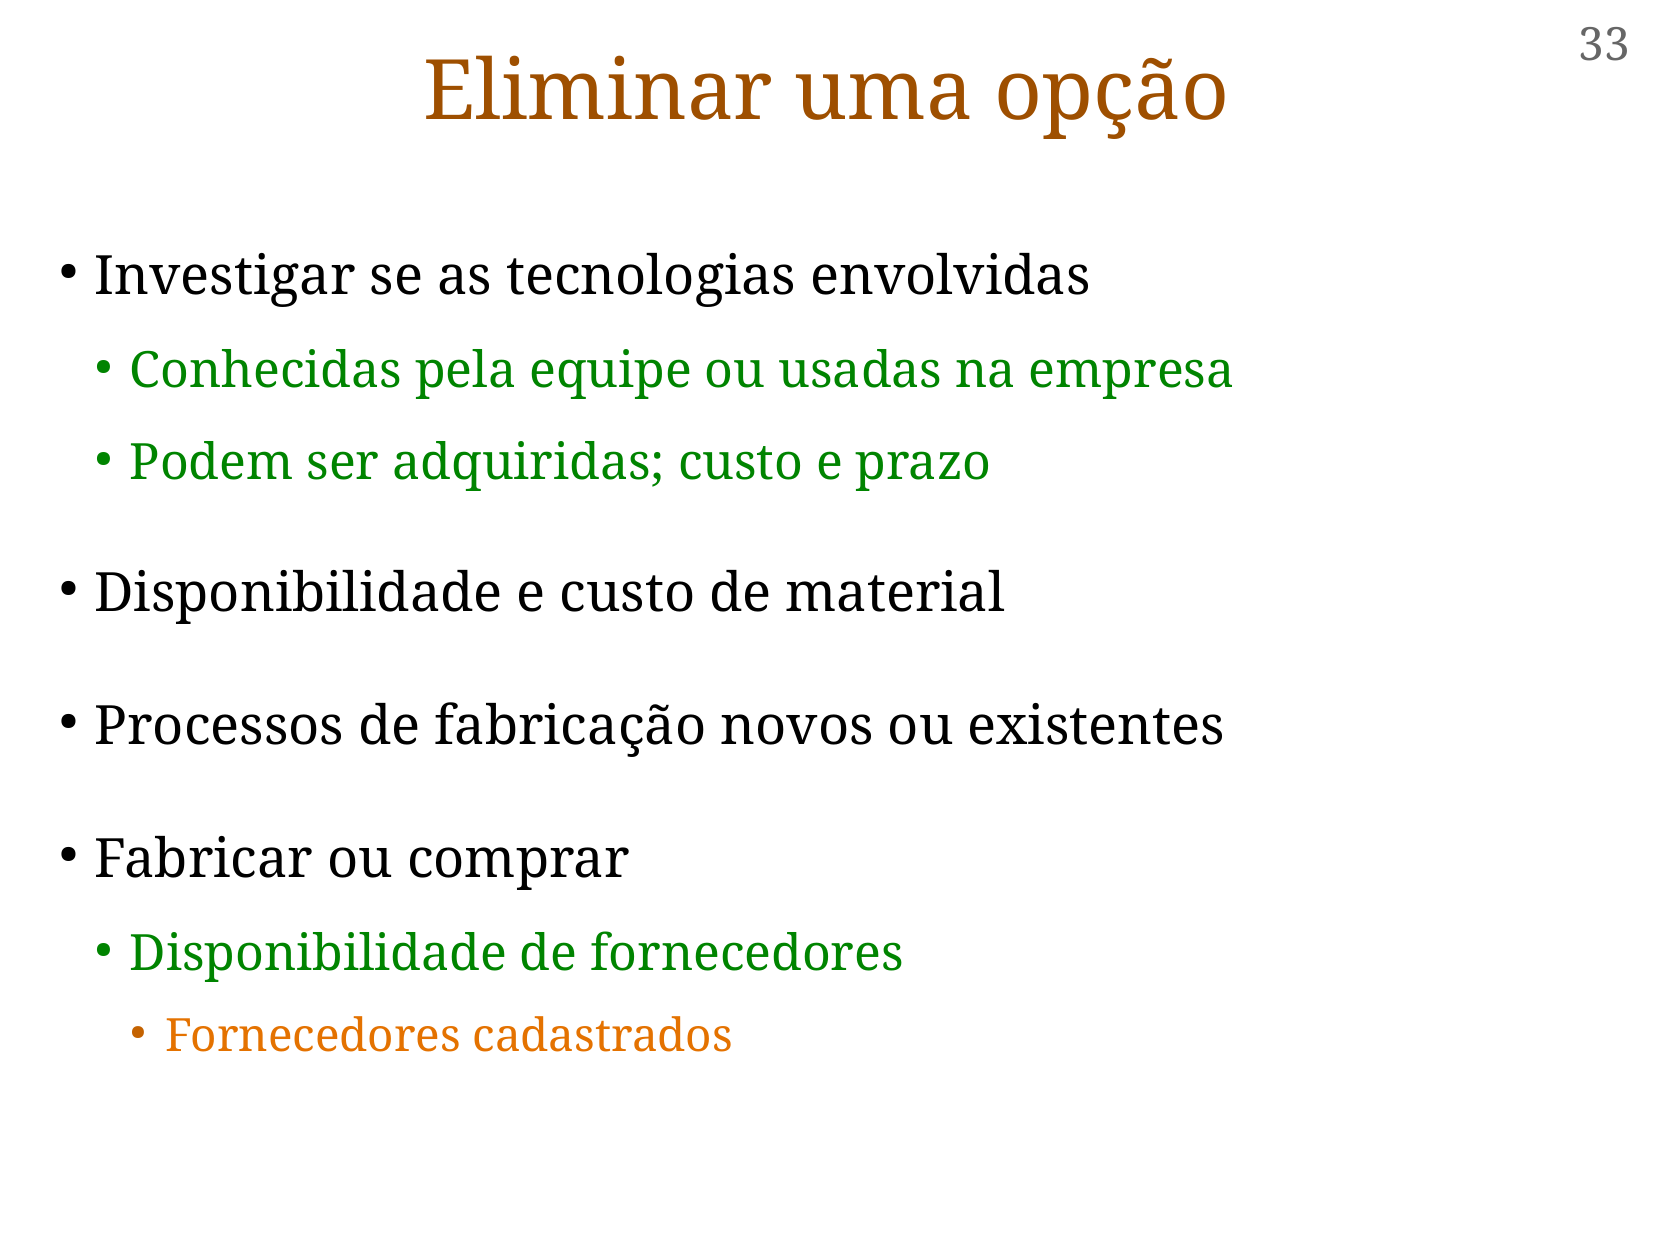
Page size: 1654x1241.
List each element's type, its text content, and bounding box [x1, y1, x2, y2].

title Eliminar uma opção [59, 29, 1595, 148]
list Investigar se as tecnologias envolvidas Conhecidas pela equipe ou usadas na empresa Podem ser adquiridas; custo e prazo Disponibilidade e custo de material Processos de fabricação novos ou existentes Fabricar ou comprar Disponibilidade de fornecedores Fornecedores cadastrados [59, 236, 1595, 1211]
